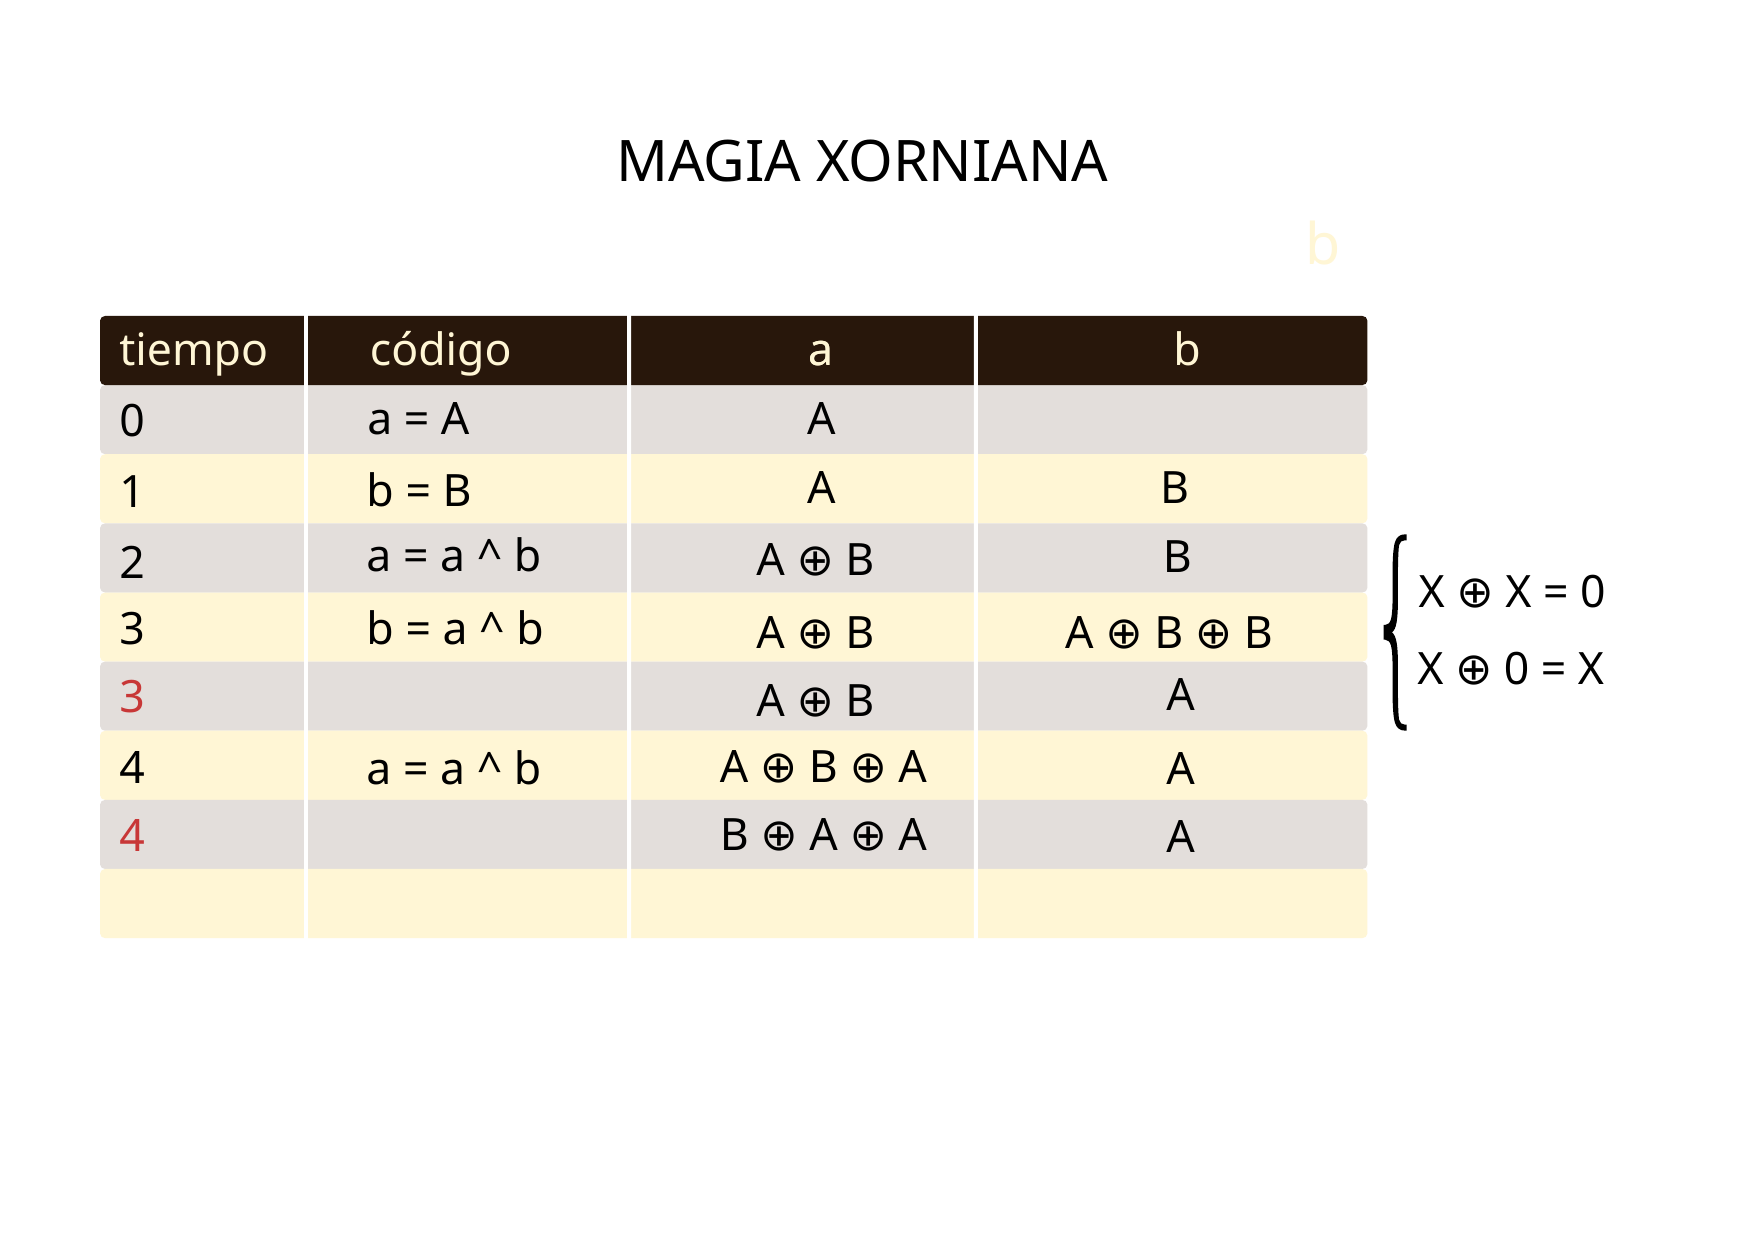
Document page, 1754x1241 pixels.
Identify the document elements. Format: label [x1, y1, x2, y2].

picture [69, 60, 1678, 1198]
